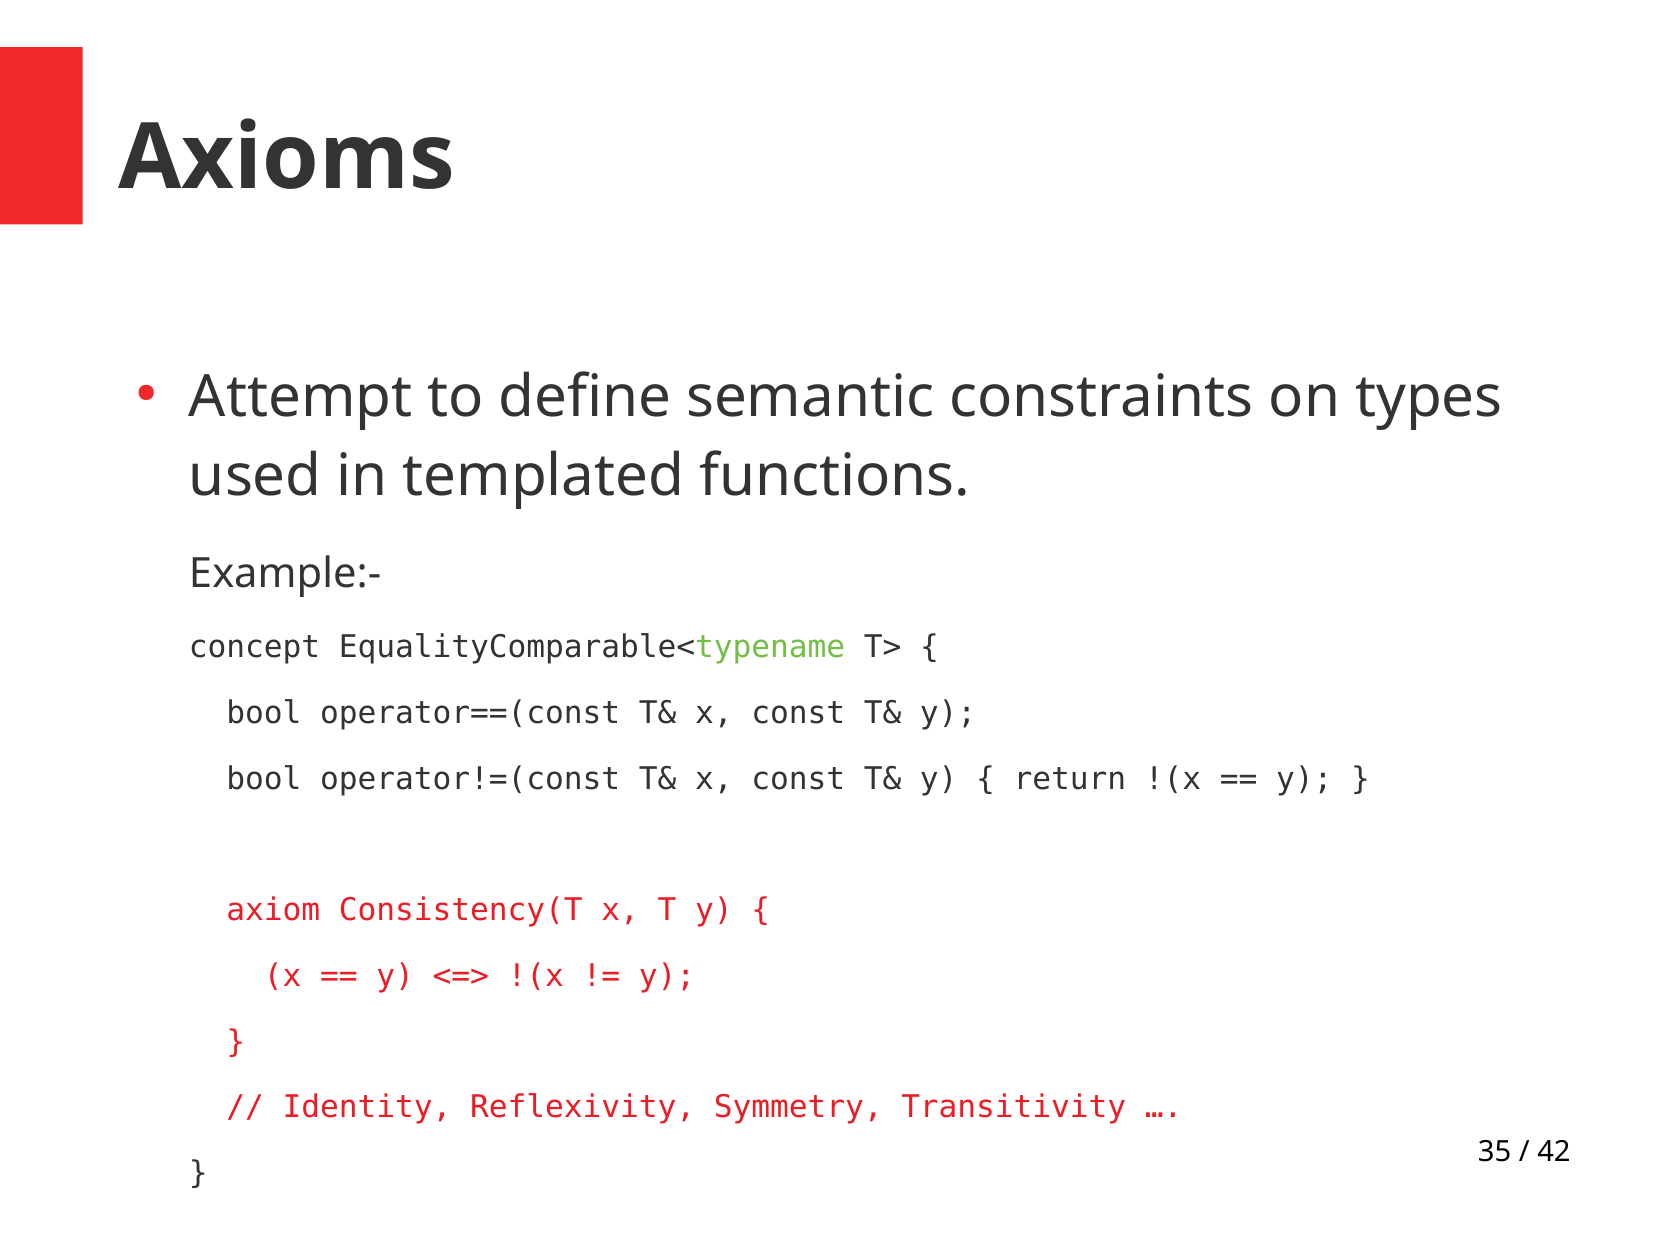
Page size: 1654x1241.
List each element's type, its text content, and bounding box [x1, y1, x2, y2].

title Axioms [118, 49, 1571, 257]
list Attempt to define semantic constraints on types used in templated functions. Example:- concept EqualityComparable<typename T> { bool operator==(const T& x, const T& y); bool operator!=(const T& x, const T& y) { return !(x == y); } axiom Consistency(T x, T y) { (x == y) <=> !(x != y); } // Identity, Reflexivity, Symmetry, Transitivity …. } [118, 354, 1536, 1074]
